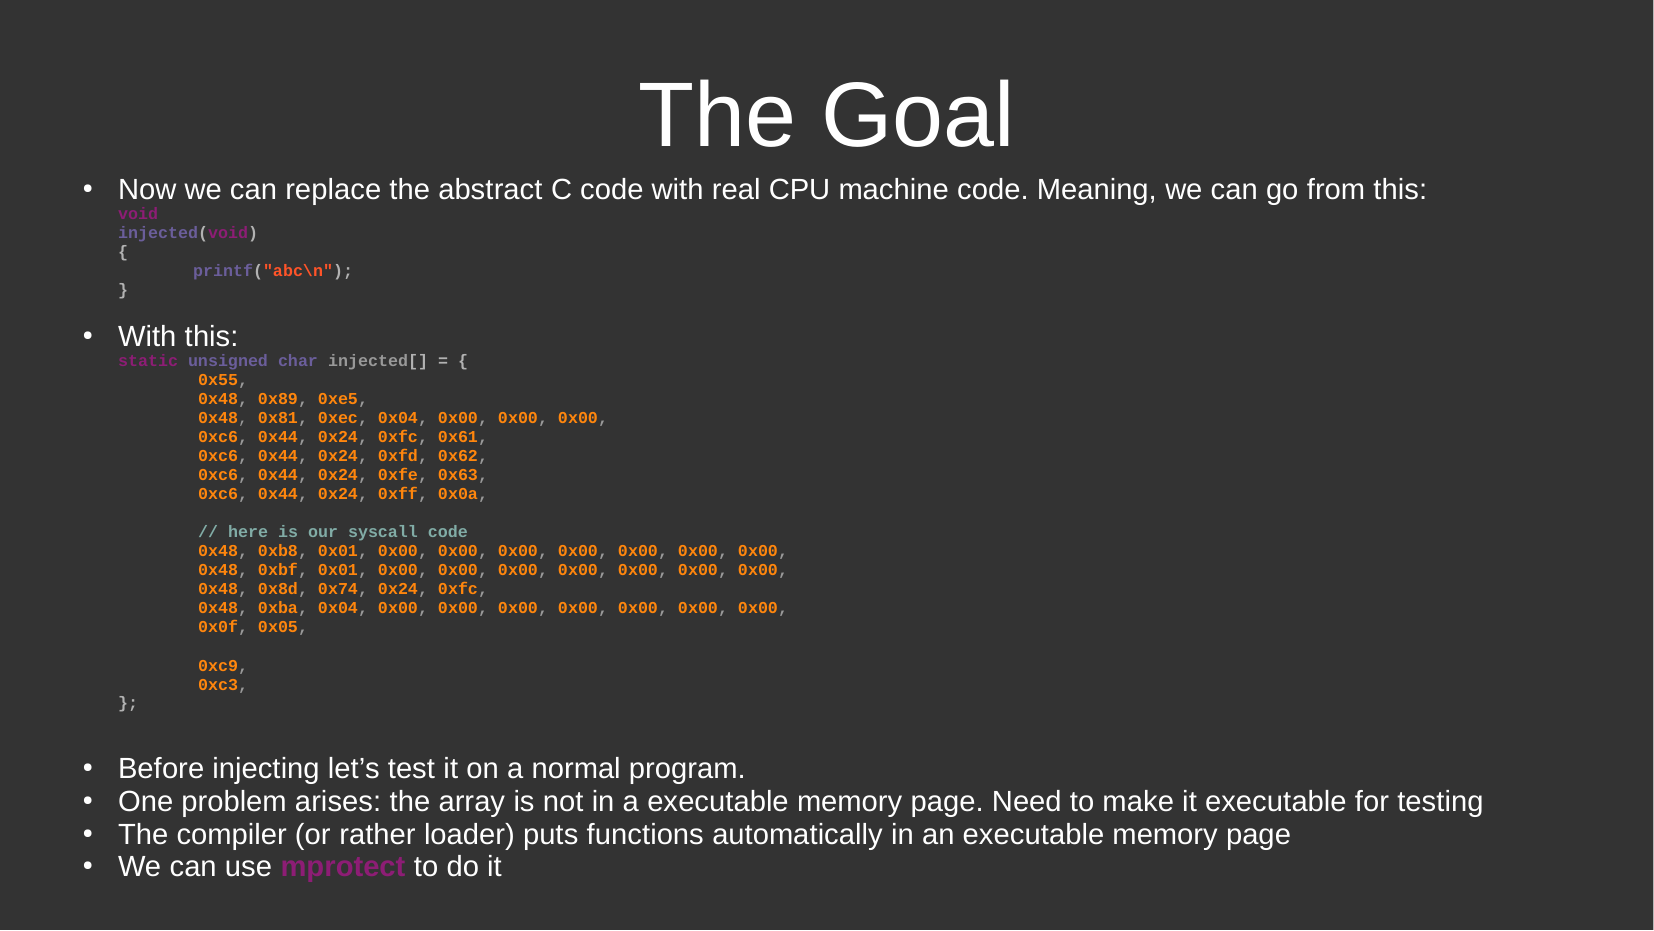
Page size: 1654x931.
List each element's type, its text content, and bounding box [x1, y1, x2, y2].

title The Goal [82, 37, 1571, 173]
subtitle Now we can replace the abstract C code with real CPU machine code. Meaning, we can go from this: void injected(void) { printf("abc\n"); } With this: static unsigned char injected[] = { 0x55, 0x48, 0x89, 0xe5, 0x48, 0x81, 0xec, 0x04, 0x00, 0x00, 0x00, 0xc6, 0x44, 0x24, 0xfc, 0x61, 0xc6, 0x44, 0x24, 0xfd, 0x62, 0xc6, 0x44, 0x24, 0xfe, 0x63, 0xc6, 0x44, 0x24, 0xff, 0x0a, // here is our syscall code 0x48, 0xb8, 0x01, 0x00, 0x00, 0x00, 0x00, 0x00, 0x00, 0x00, 0x48, 0xbf, 0x01, 0x00, 0x00, 0x00, 0x00, 0x00, 0x00, 0x00, 0x48, 0x8d, 0x74, 0x24, 0xfc, 0x48, 0xba, 0x04, 0x00, 0x00, 0x00, 0x00, 0x00, 0x00, 0x00, 0x0f, 0x05, 0xc9, 0xc3, }; Before injecting let’s test it on a normal program. One problem arises: the array is not in a executable memory page. Need to make it executable for testing The compiler (or rather loader) puts functions automatically in an executable memory page We can use mprotect to do it [82, 173, 1571, 884]
